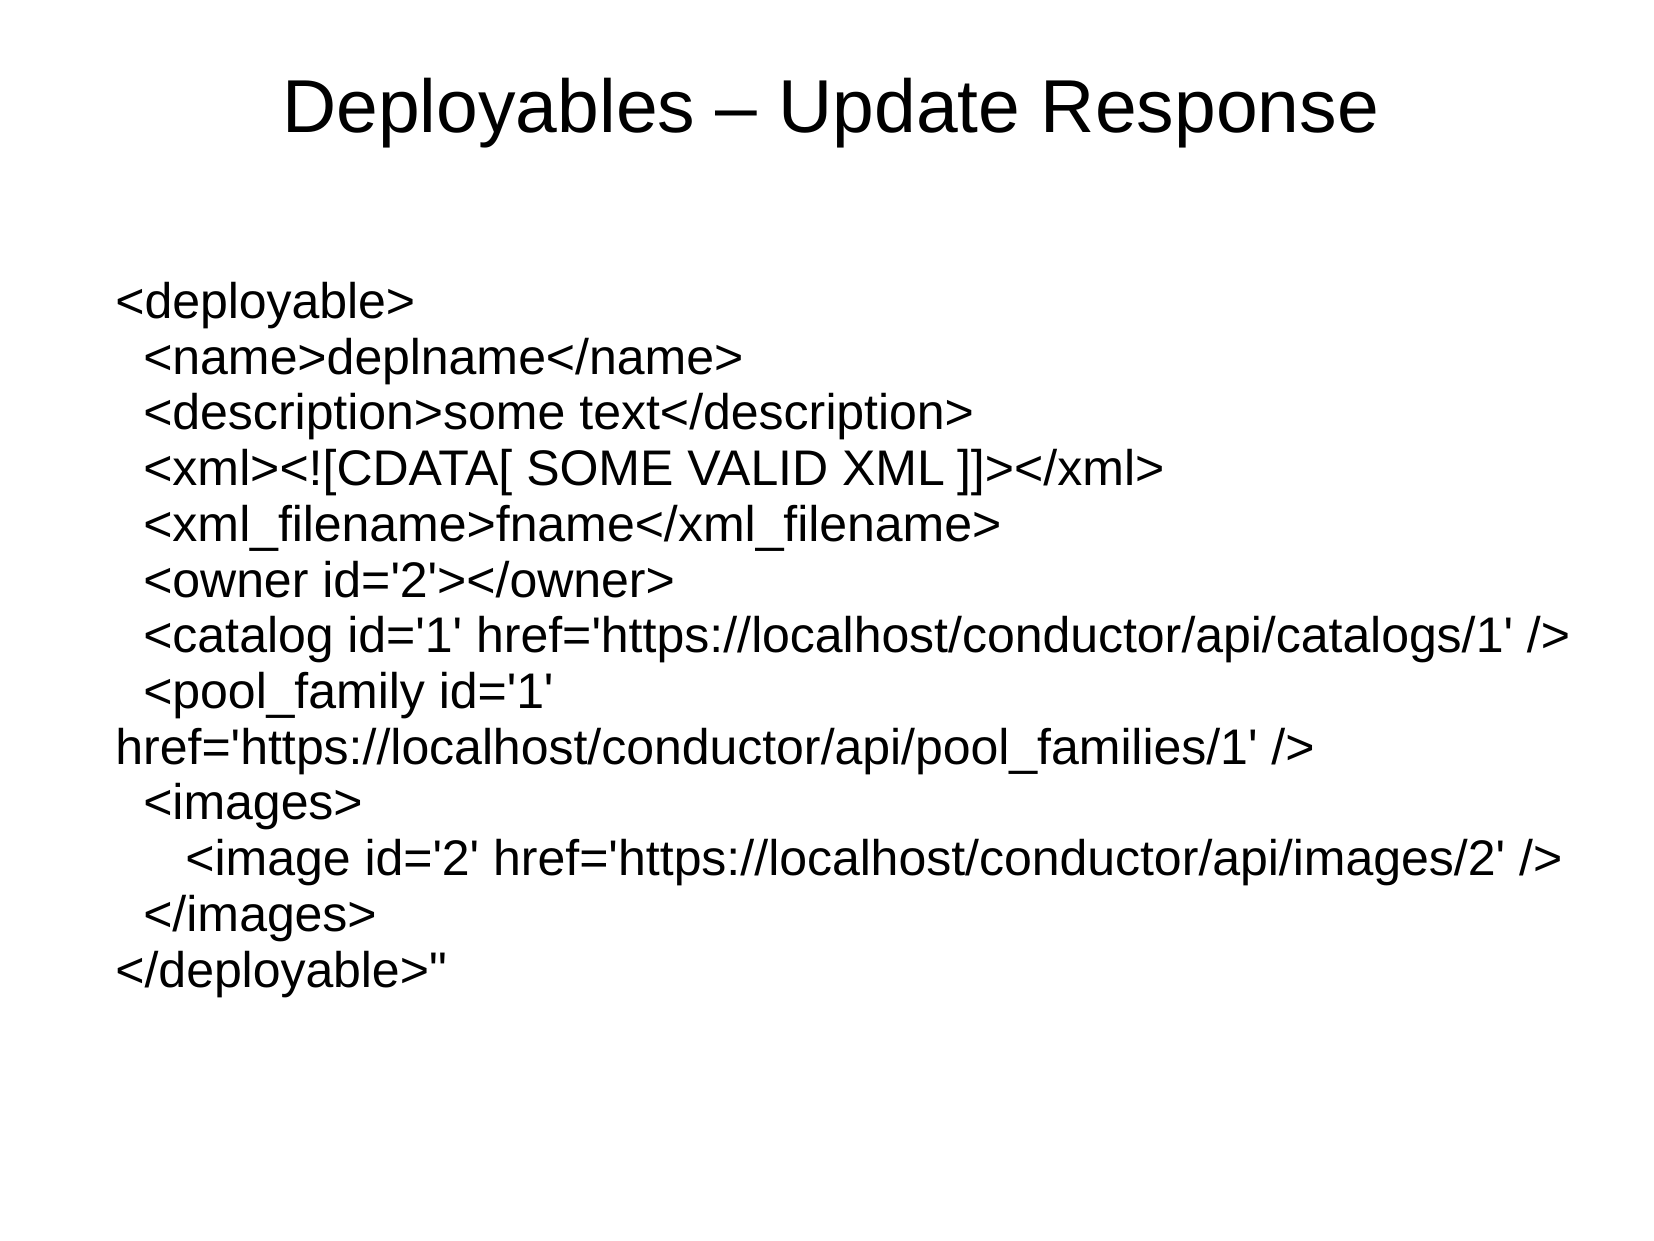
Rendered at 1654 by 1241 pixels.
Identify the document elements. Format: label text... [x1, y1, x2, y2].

title Deployables – Update Response [86, 2, 1576, 211]
subtitle <deployable> <name>deplname</name> <description>some text</description> <xml><![CDATA[ SOME VALID XML ]]></xml> <xml_filename>fname</xml_filename> <owner id='2'></owner> <catalog id='1' href='https://localhost/conductor/api/catalogs/1' /> <pool_family id='1' href='https://localhost/conductor/api/pool_families/1' /> <images> <image id='2' href='https://localhost/conductor/api/images/2' /> </images> </deployable>" [115, 217, 1631, 1241]
